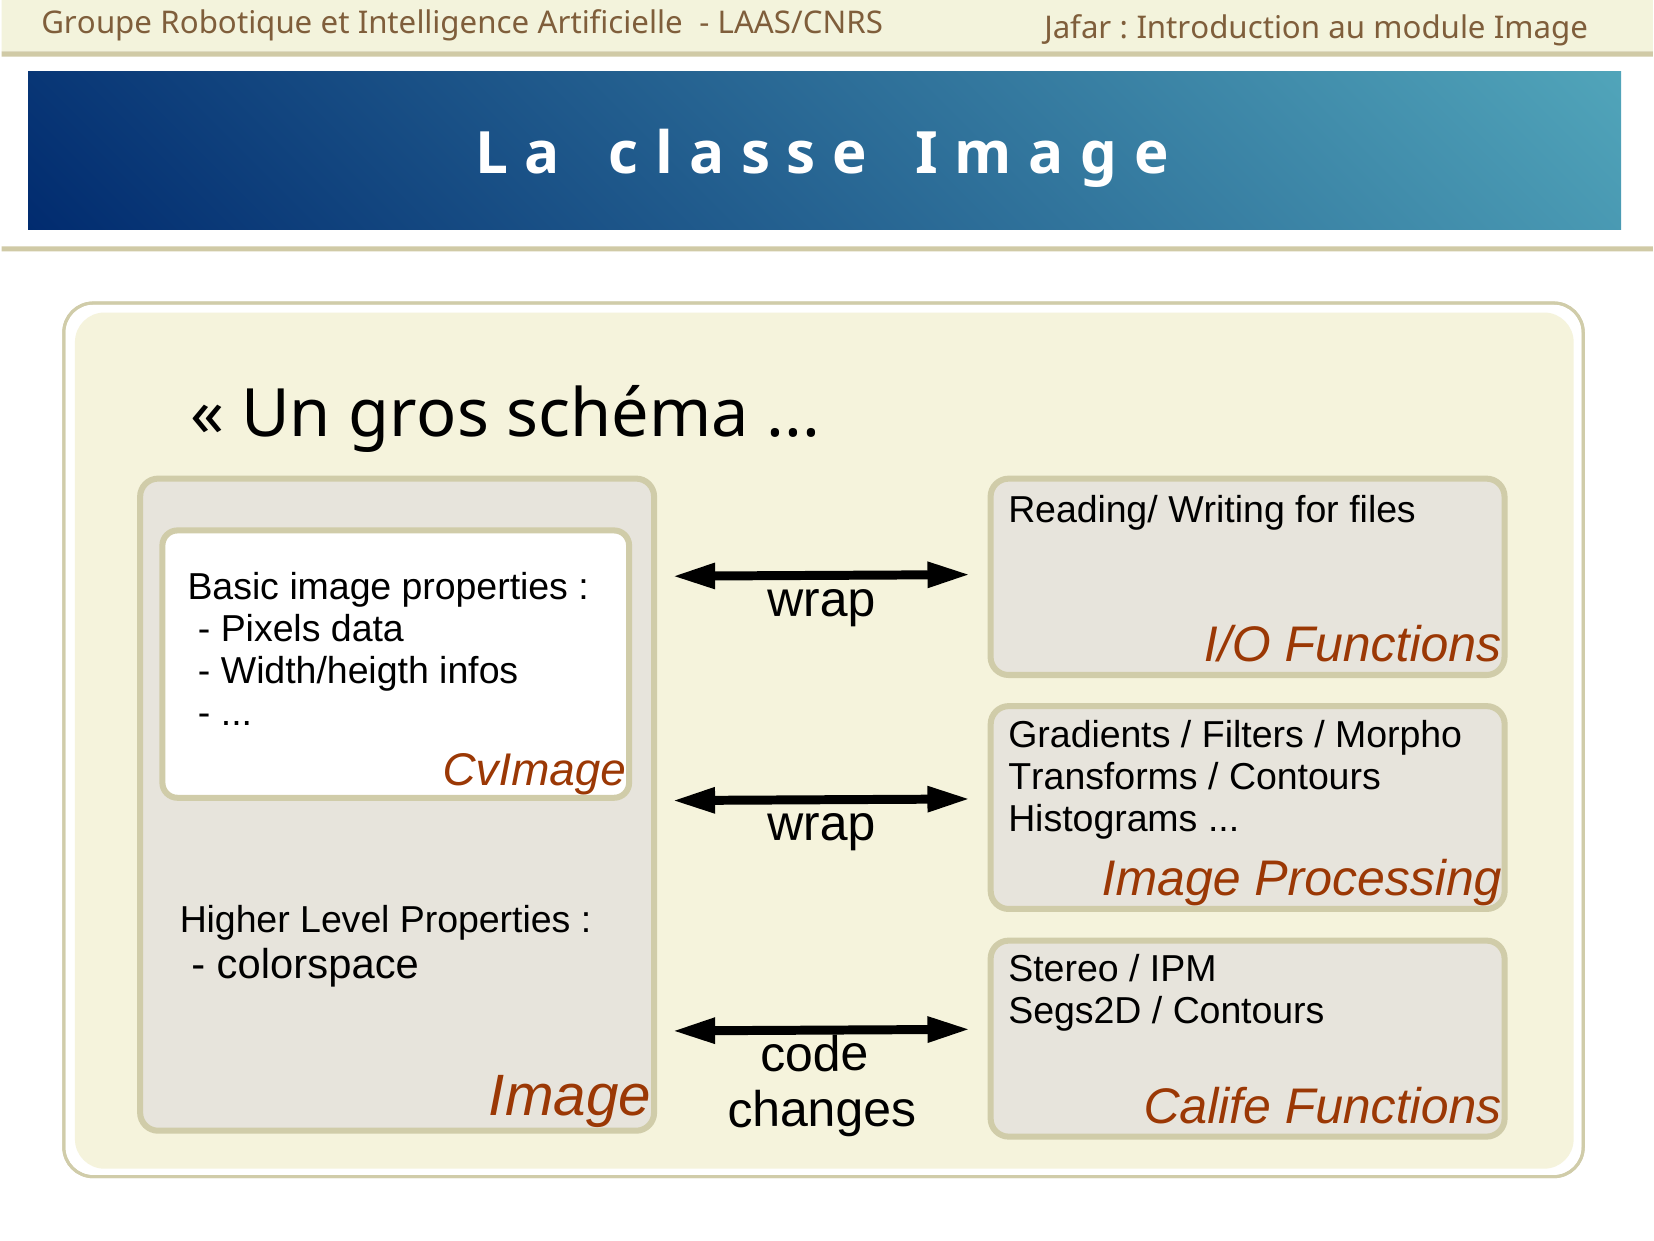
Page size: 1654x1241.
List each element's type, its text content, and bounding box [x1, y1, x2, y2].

title La classe Image [57, 81, 1587, 221]
text_box Stereo / IPM Segs2D / Contours [1008, 947, 1477, 1110]
text_box Calife Functions [990, 940, 1505, 1137]
text_box Image Processing [990, 706, 1505, 909]
list « Un gros schéma ... [178, 364, 1569, 1147]
text_box CvImage [162, 530, 630, 798]
text_box Reading/ Writing for files [1008, 487, 1477, 648]
text_box Image [140, 478, 655, 1131]
text_box Higher Level Properties : - colorspace [179, 898, 605, 1050]
text_box Basic image properties : - Pixels data - Width/heigth infos - ... [187, 565, 613, 752]
text_box Gradients / Filters / Morpho Transforms / Contours Histograms ... [1008, 713, 1477, 874]
text_box I/O Functions [990, 478, 1505, 676]
